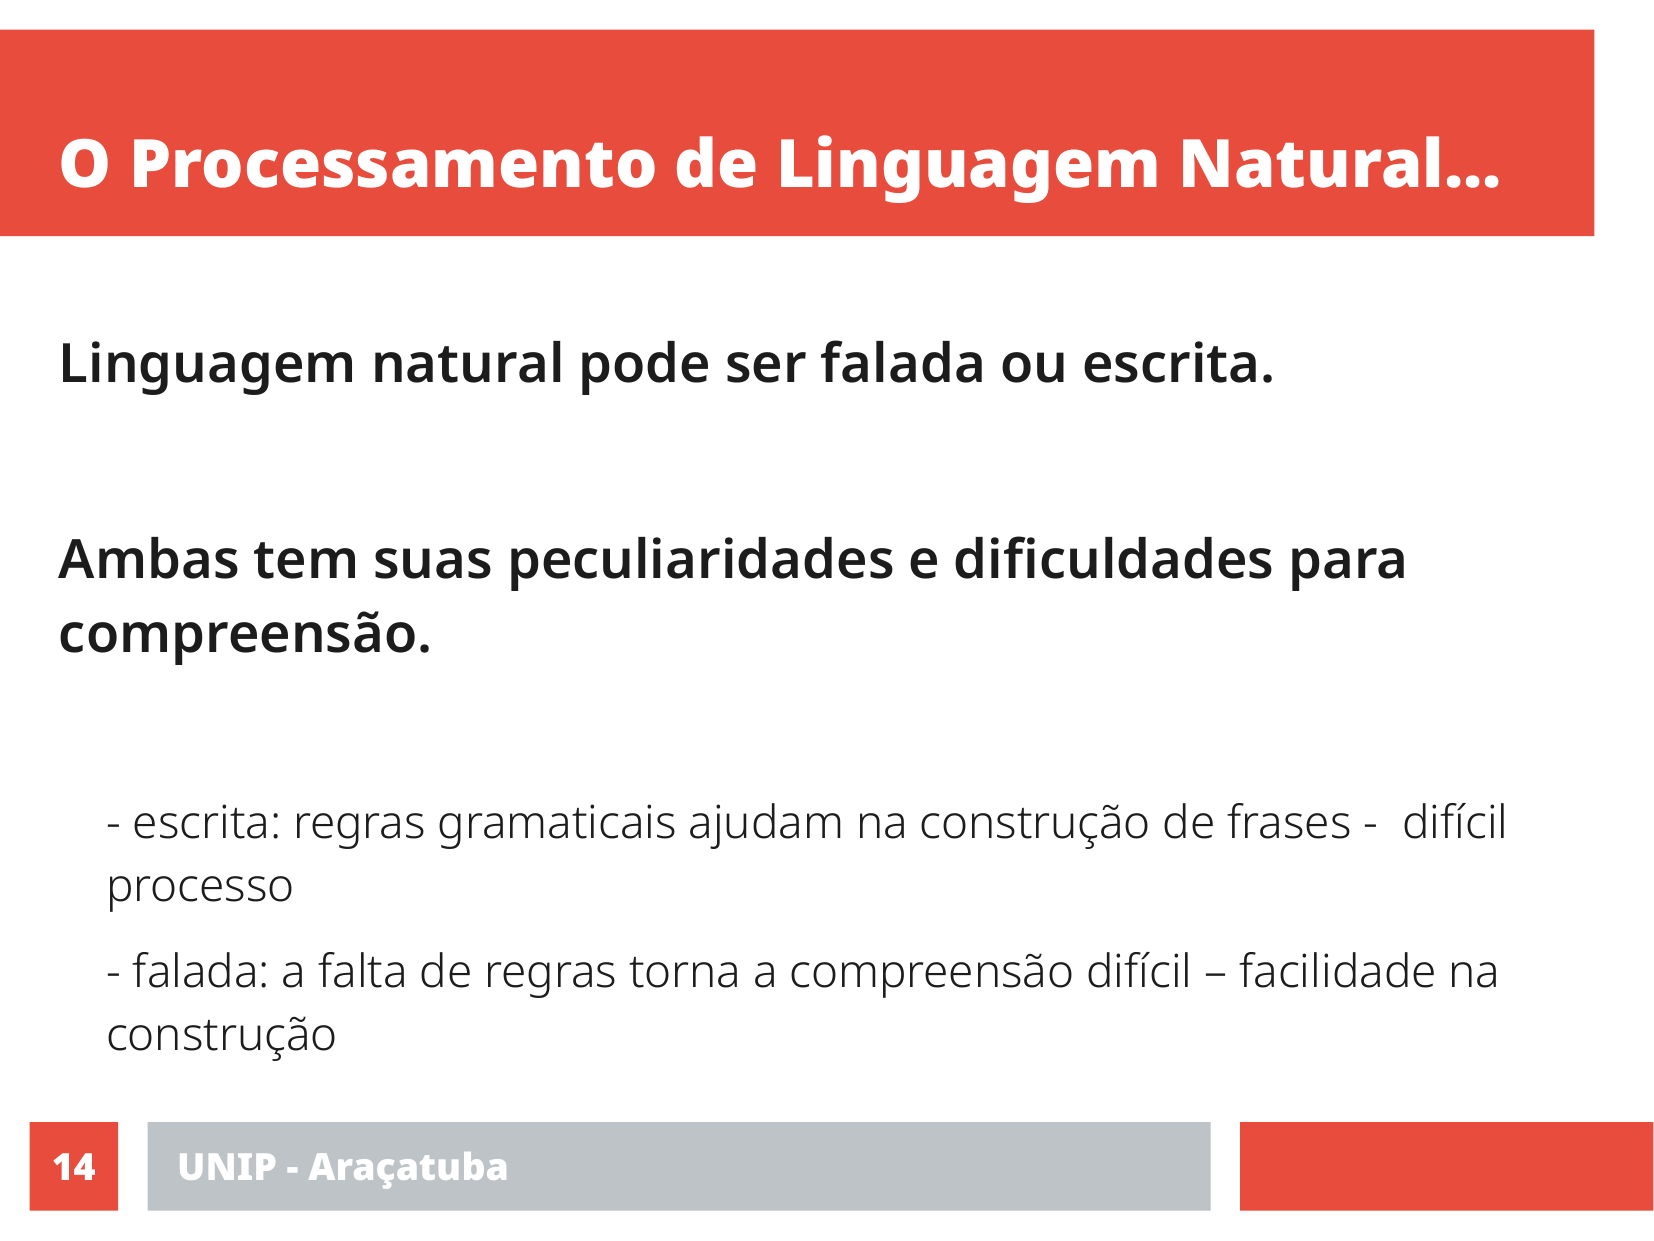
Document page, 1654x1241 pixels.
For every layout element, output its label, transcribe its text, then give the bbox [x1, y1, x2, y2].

title O Processamento de Linguagem Natural... [59, 59, 1595, 207]
list Linguagem natural pode ser falada ou escrita. Ambas tem suas peculiaridades e dificuldades para compreensão. - escrita: regras gramaticais ajudam na construção de frases - difícil processo - falada: a falta de regras torna a compreensão difícil – facilidade na construção [59, 324, 1565, 1093]
